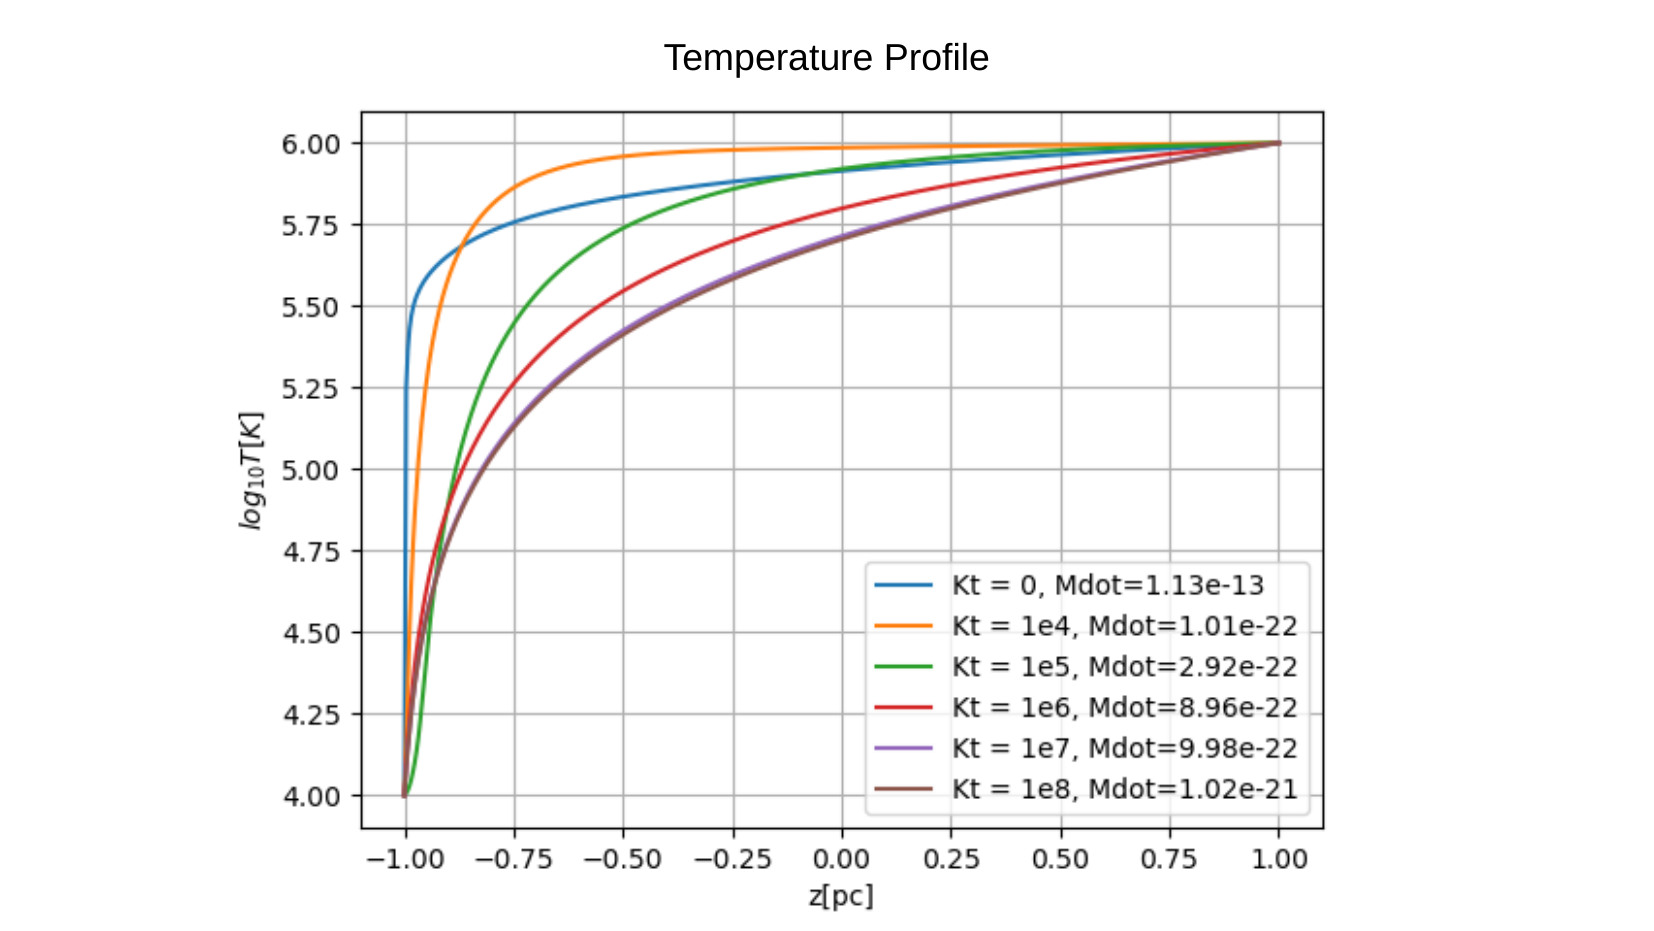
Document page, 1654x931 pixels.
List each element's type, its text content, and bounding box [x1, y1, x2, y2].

text_box Temperature Profile [590, 29, 1063, 87]
picture [206, 0, 1447, 931]
